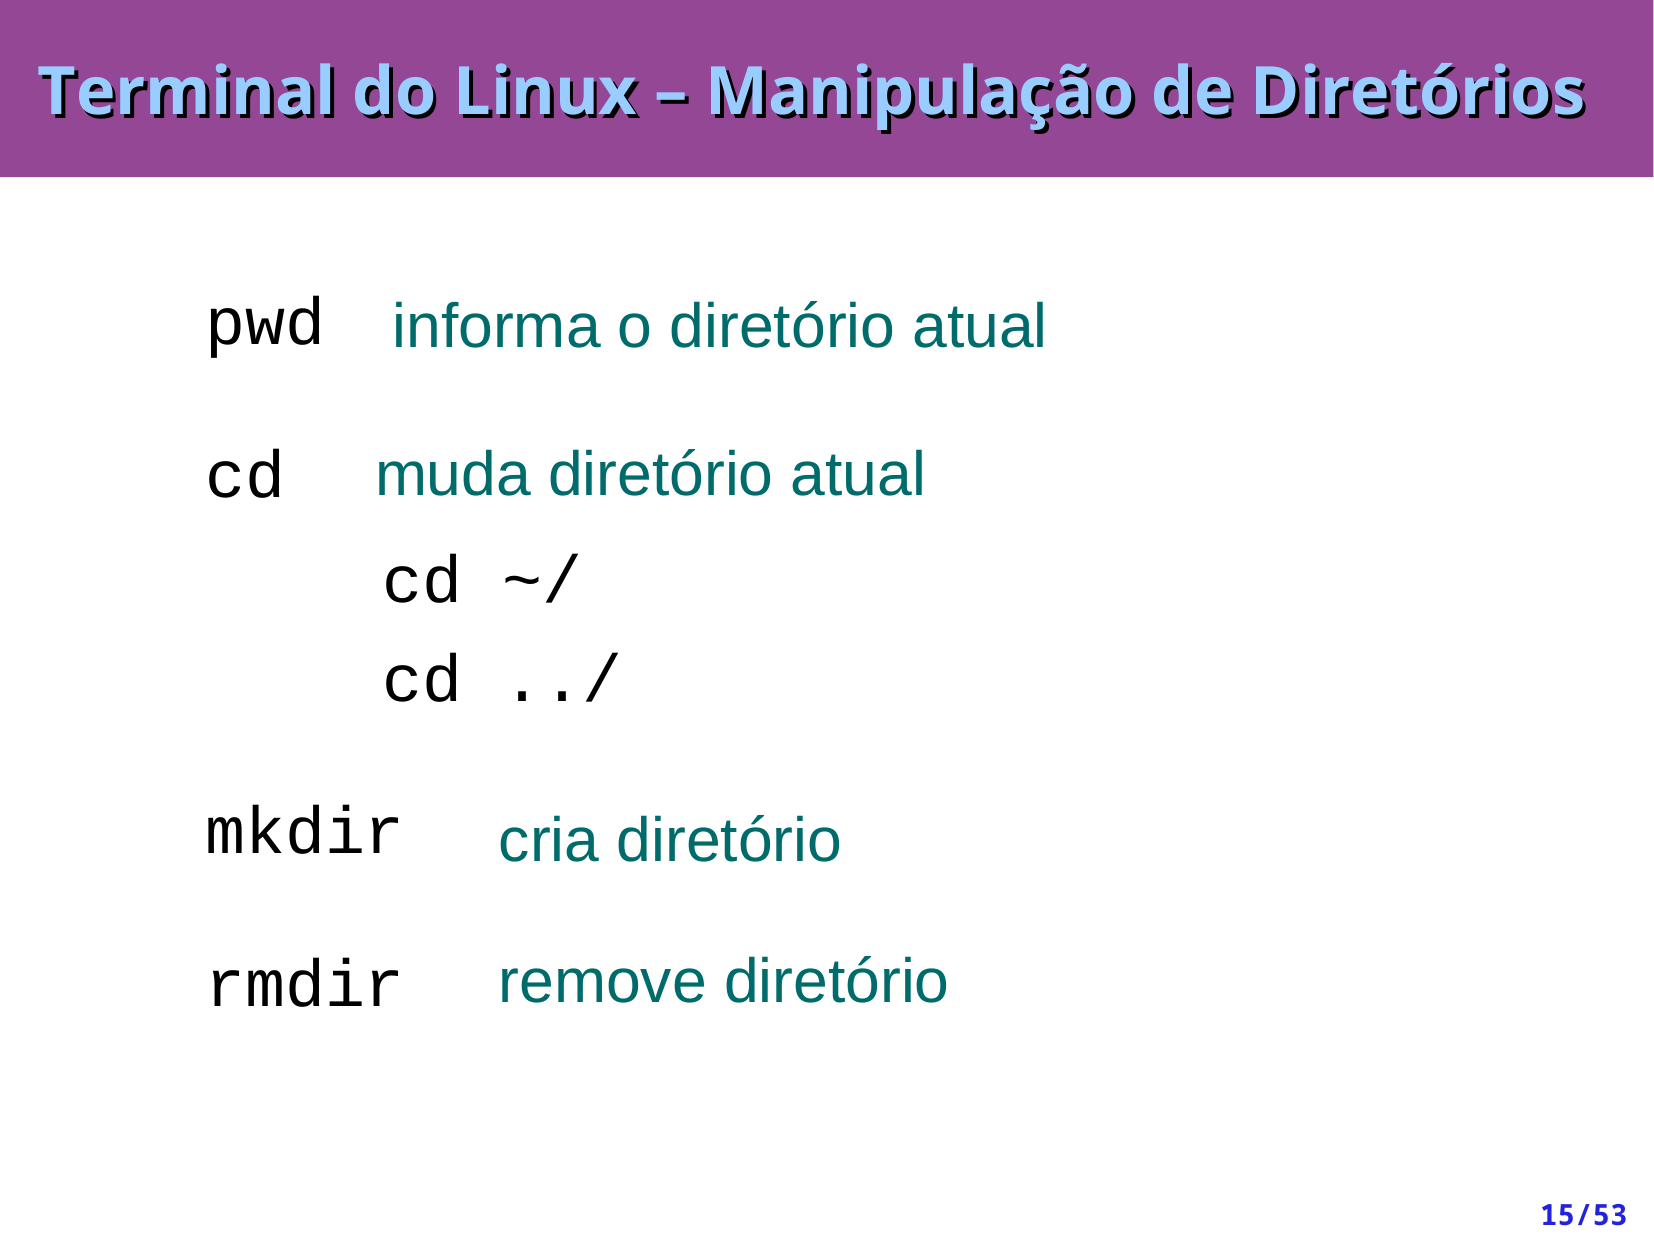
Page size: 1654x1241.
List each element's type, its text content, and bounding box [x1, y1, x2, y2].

title Terminal do Linux – Manipulação de Diretórios [0, 0, 1654, 178]
text_box remove diretório [484, 938, 1016, 1024]
text_box cria diretório [484, 797, 910, 883]
list pwd cd cd ~/ cd ../ mkdir rmdir [165, 289, 1654, 1108]
text_box muda diretório atual [360, 431, 1406, 516]
text_box informa o diretório atual [377, 283, 1117, 369]
